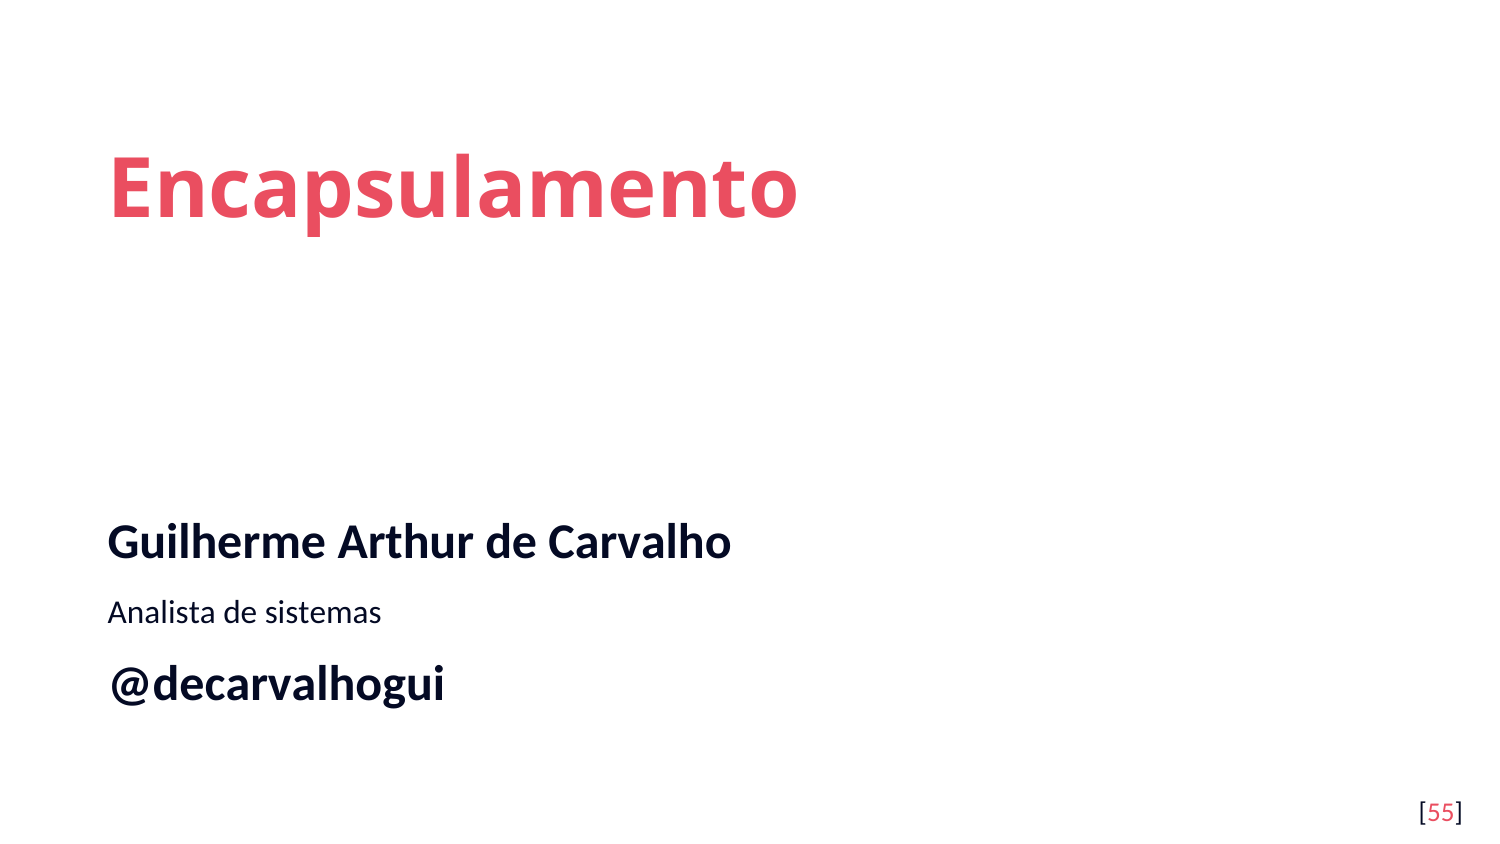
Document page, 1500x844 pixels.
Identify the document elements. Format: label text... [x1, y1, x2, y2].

text_box Encapsulamento [92, 104, 1404, 422]
slide_number [55] [1403, 779, 1494, 844]
text_box Guilherme Arthur de Carvalho Analista de sistemas @decarvalhogui [92, 493, 1203, 812]
